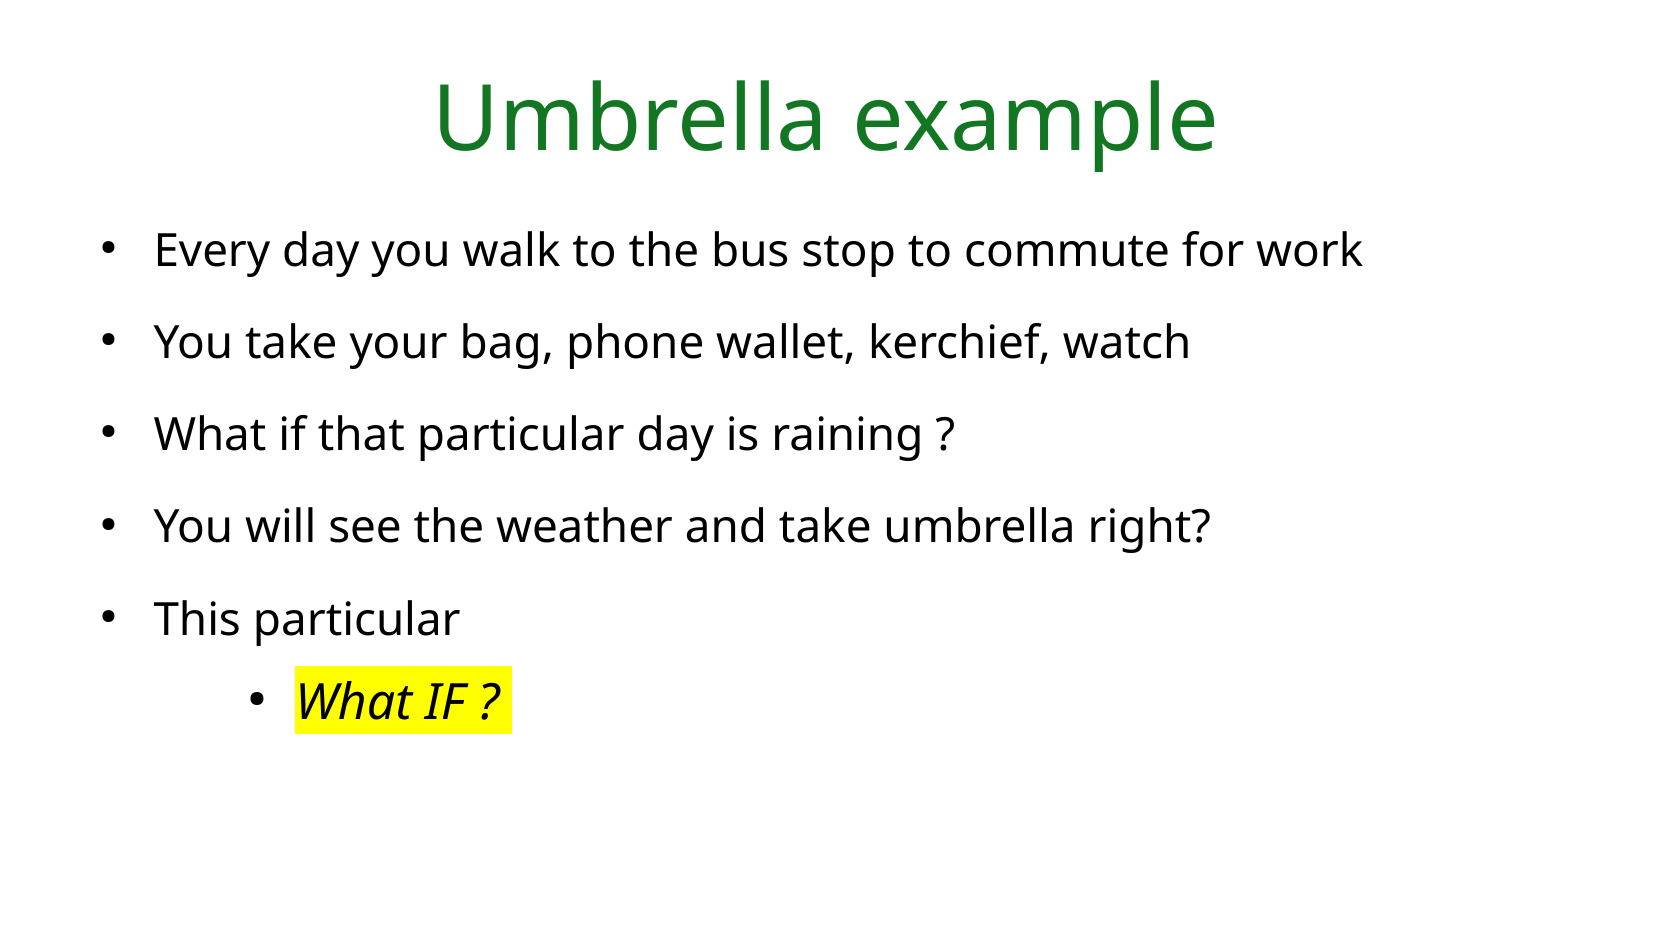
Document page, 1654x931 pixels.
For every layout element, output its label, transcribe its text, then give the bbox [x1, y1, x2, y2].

title Umbrella example [82, 37, 1571, 193]
list Every day you walk to the bus stop to commute for work You take your bag, phone wallet, kerchief, watch What if that particular day is raining ? You will see the weather and take umbrella right? This particular What IF ? [82, 217, 1571, 863]
